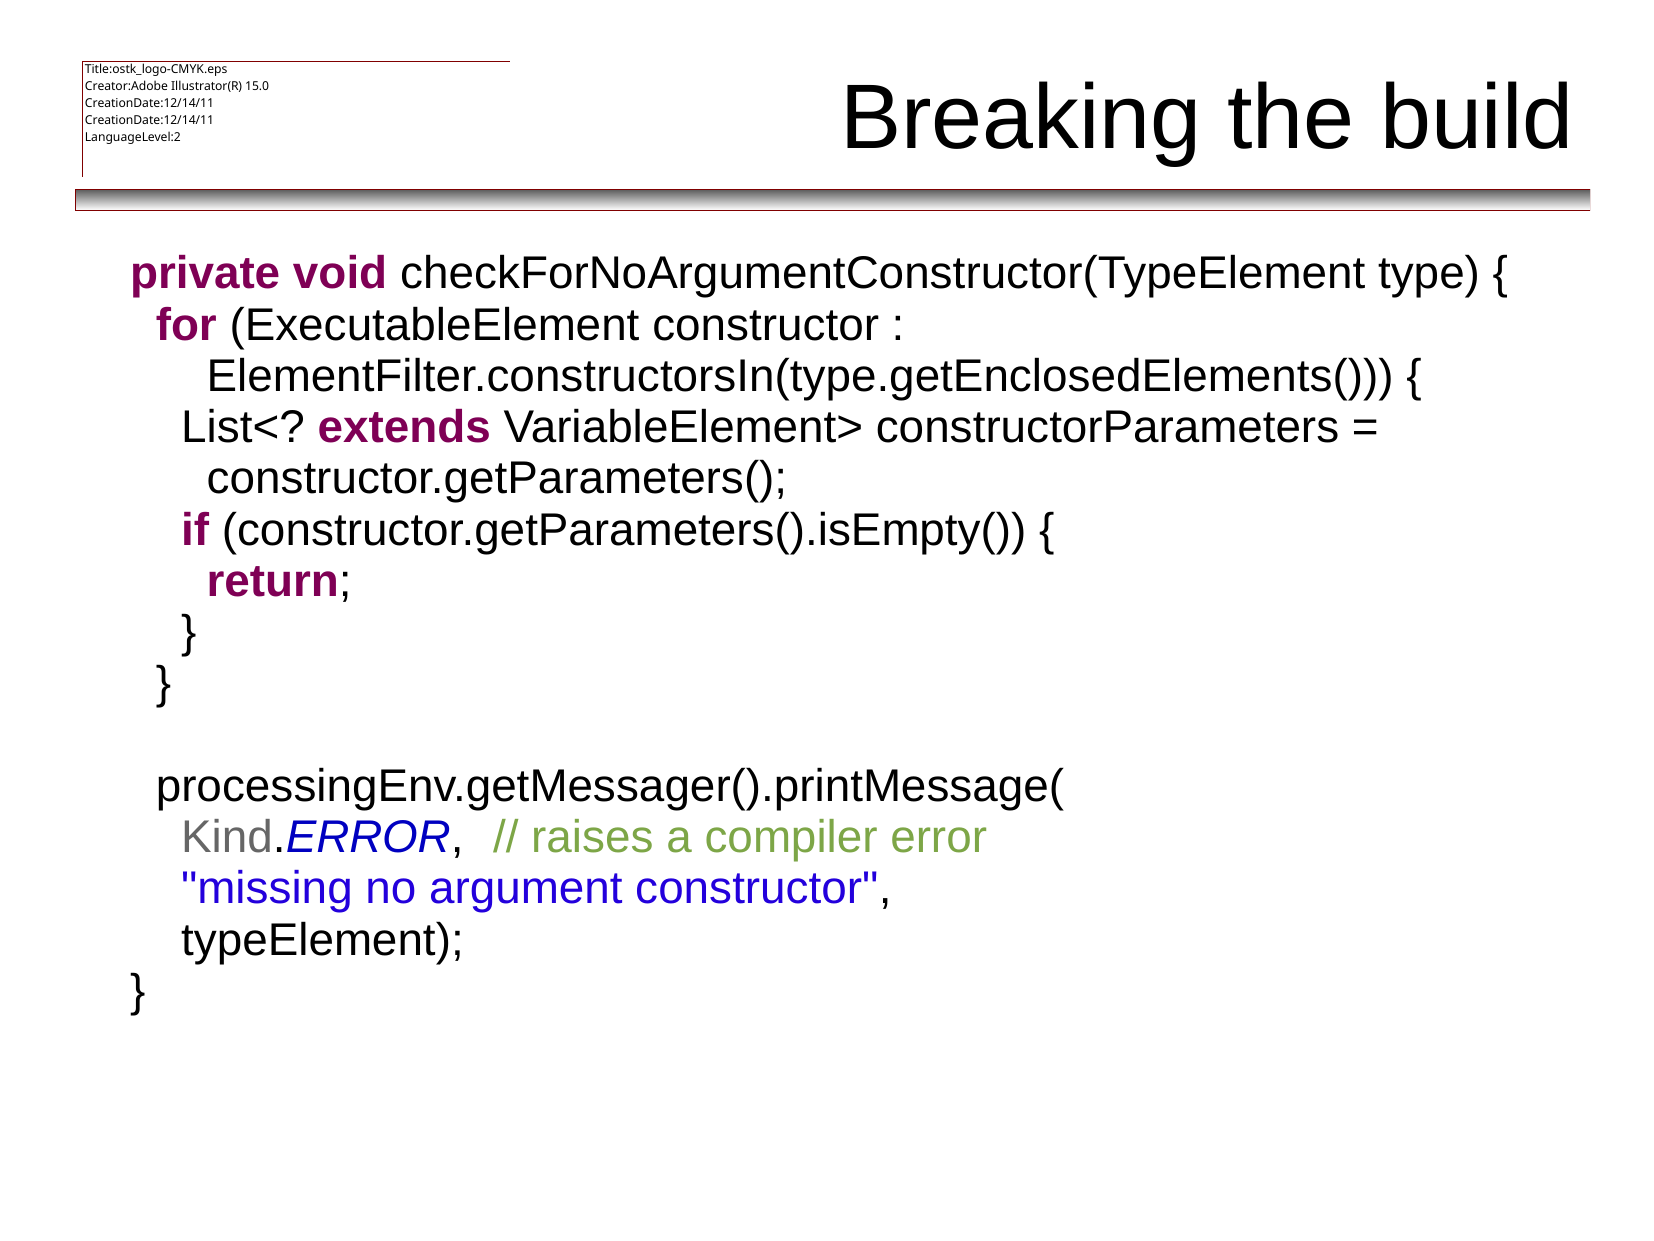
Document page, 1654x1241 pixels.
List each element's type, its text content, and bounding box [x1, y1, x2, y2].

text_box // raises a compiler error [478, 803, 1230, 870]
title Breaking the build [529, 65, 1576, 169]
text_box private void checkForNoArgumentConstructor(TypeElement type) { for (ExecutableElement constructor : ElementFilter.constructorsIn(type.getEnclosedElements())) { List<? extends VariableElement> constructorParameters = constructor.getParameters(); if (constructor.getParameters().isEmpty()) { return; } } processingEnv.getMessager().printMessage( Kind.ERROR, "missing no argument constructor", typeElement); } [90, 240, 1591, 1126]
